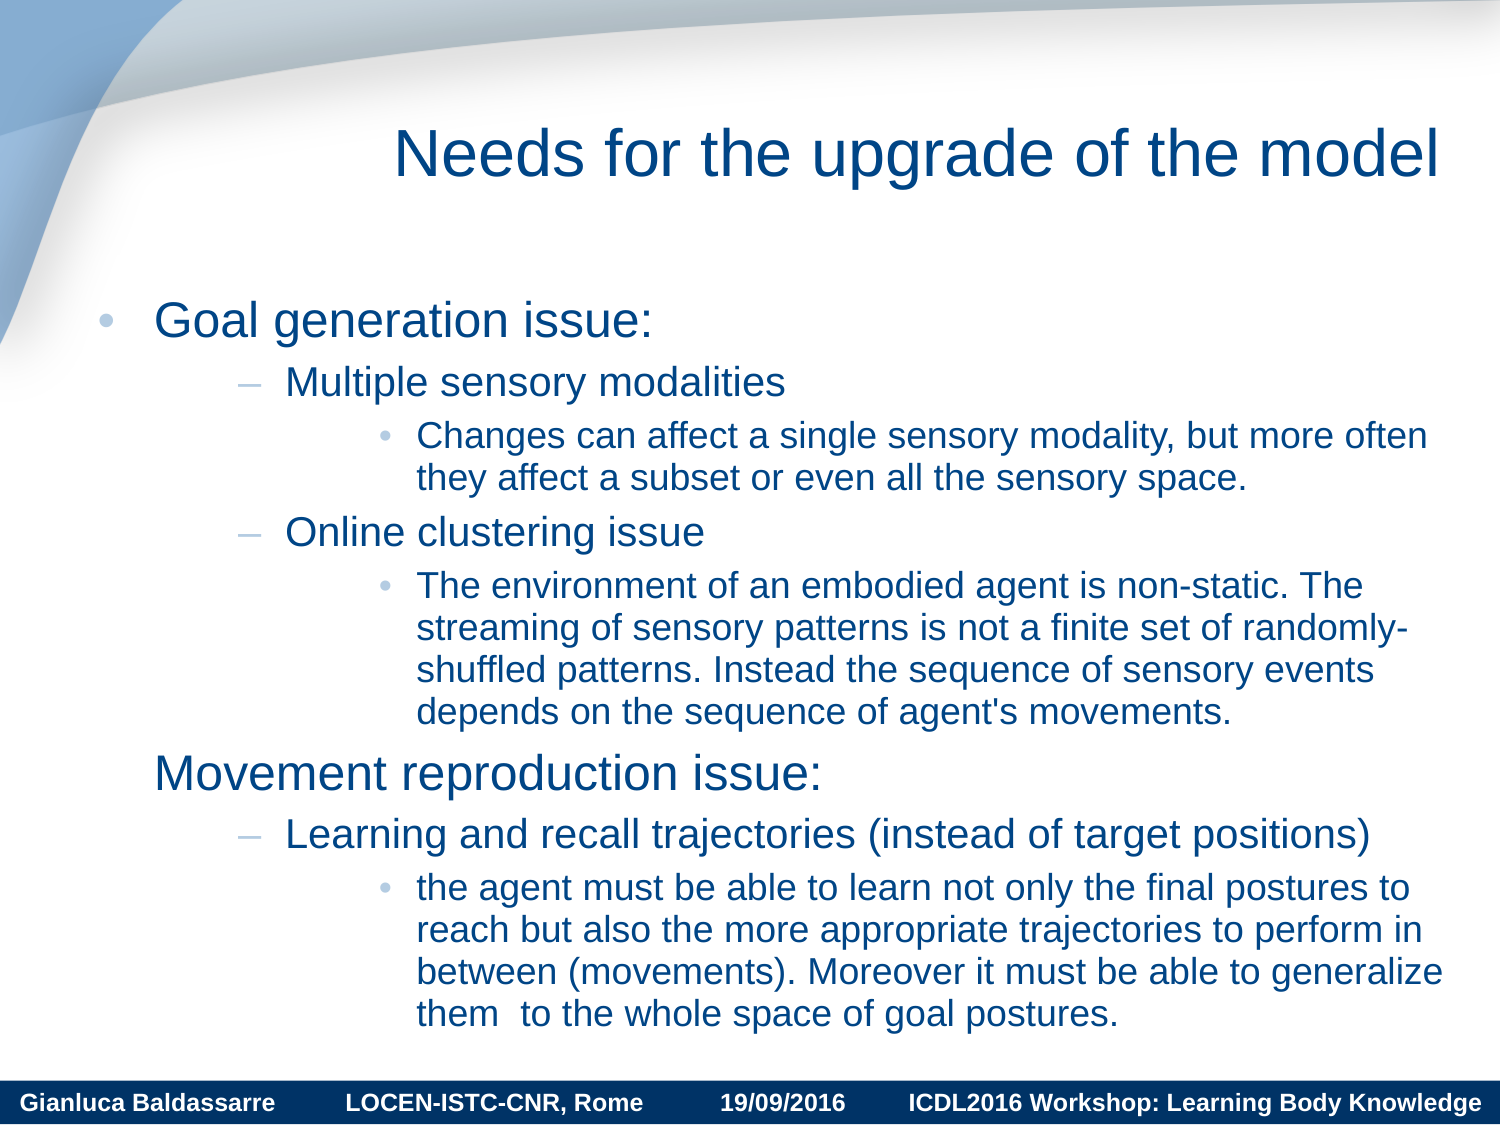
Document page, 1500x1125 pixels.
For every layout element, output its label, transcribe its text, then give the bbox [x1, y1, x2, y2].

list Goal generation issue: Multiple sensory modalities Changes can affect a single sensory modality, but more often they affect a subset or even all the sensory space. Online clustering issue The environment of an embodied agent is non-static. The streaming of sensory patterns is not a finite set of randomly-shuffled patterns. Instead the sequence of sensory events depends on the sequence of agent's movements. Movement reproduction issue: Learning and recall trajectories (instead of target positions) the agent must be able to learn not only the final postures to reach but also the more appropriate trajectories to perform in between (movements). Moreover it must be able to generalize them to the whole space of goal postures. [41, 292, 1447, 1092]
title Needs for the upgrade of the model [88, 100, 1441, 206]
picture [0, 0, 1500, 1080]
